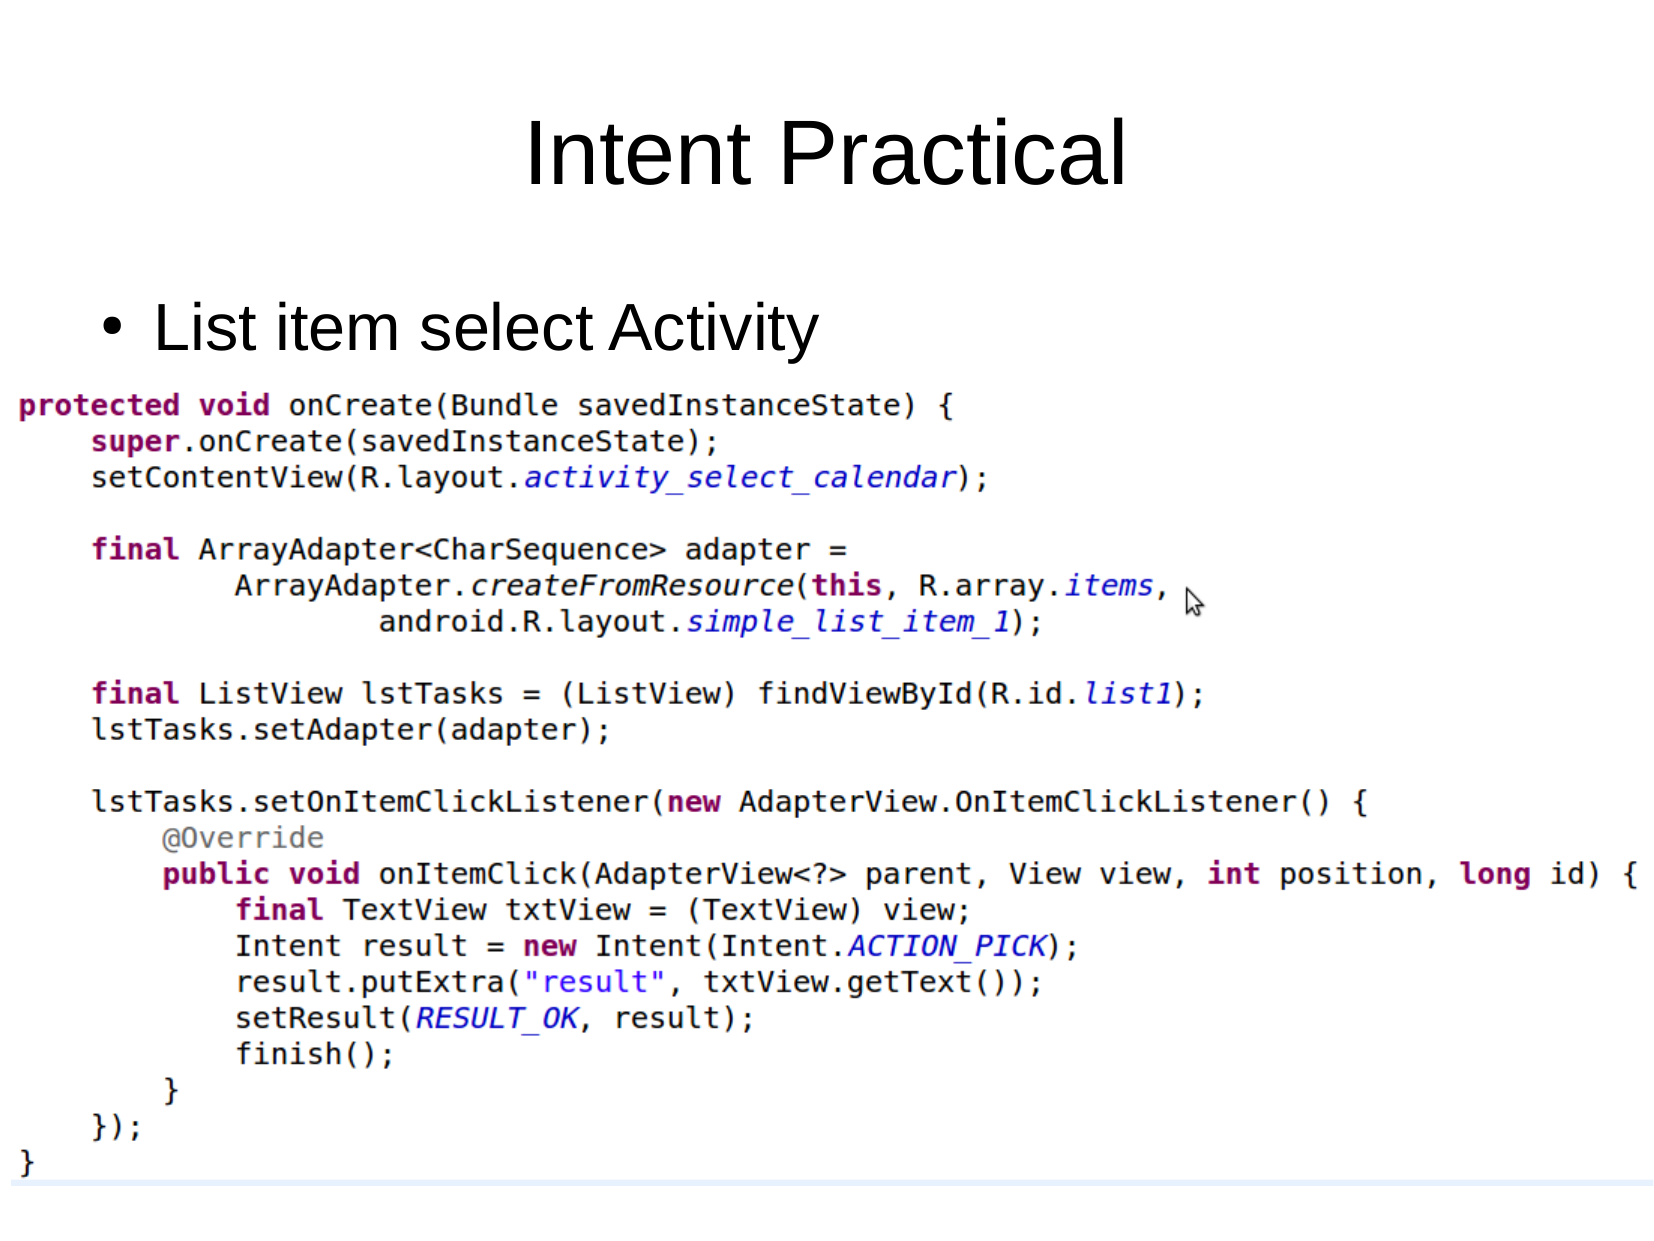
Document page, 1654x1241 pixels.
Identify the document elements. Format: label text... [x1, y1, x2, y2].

list List item select Activity [82, 290, 1571, 390]
picture [11, 390, 1654, 1186]
title Intent Practical [82, 56, 1571, 250]
